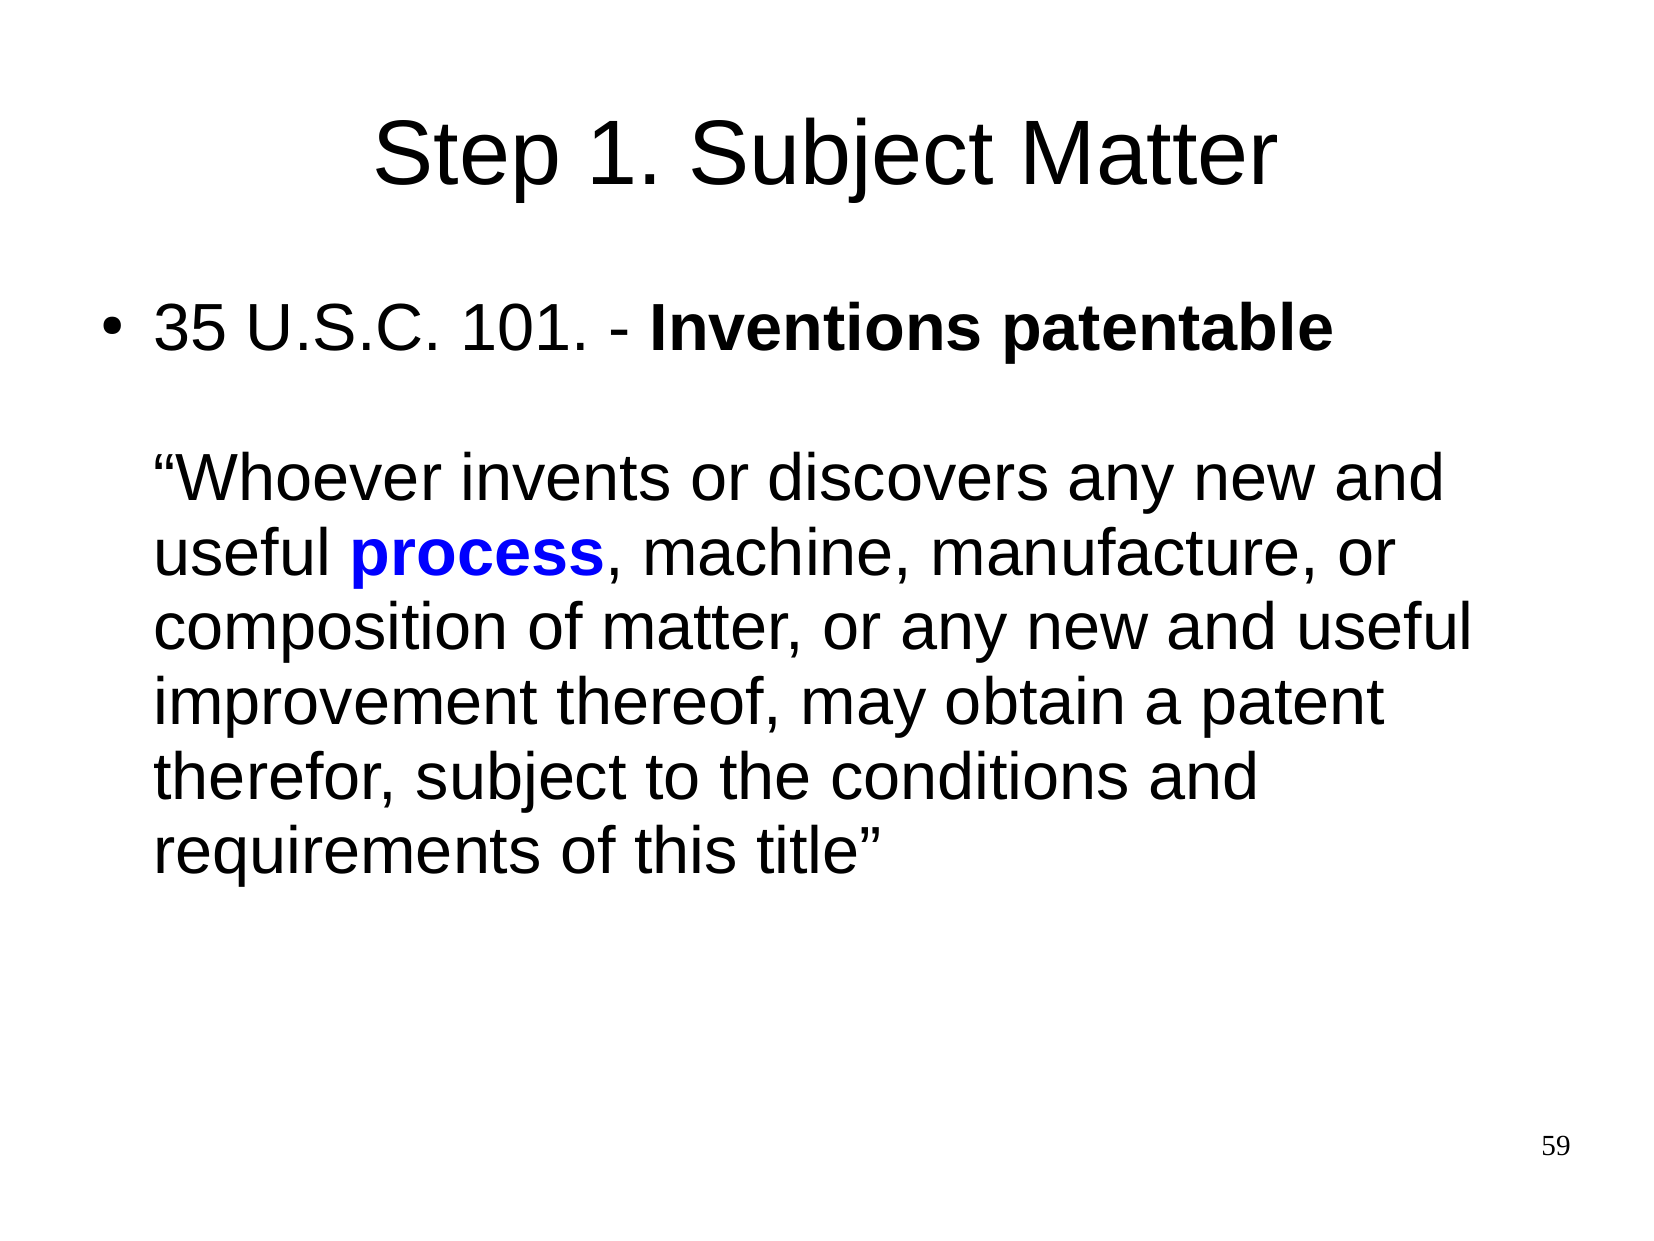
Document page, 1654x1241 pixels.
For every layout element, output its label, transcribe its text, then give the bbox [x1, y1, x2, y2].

list 35 U.S.C. 101. - Inventions patentable “Whoever invents or discovers any new and useful process, machine, manufacture, or composition of matter, or any new and useful improvement thereof, may obtain a patent therefor, subject to the conditions and requirements of this title” [82, 290, 1571, 1094]
title Step 1. Subject Matter [82, 56, 1571, 250]
